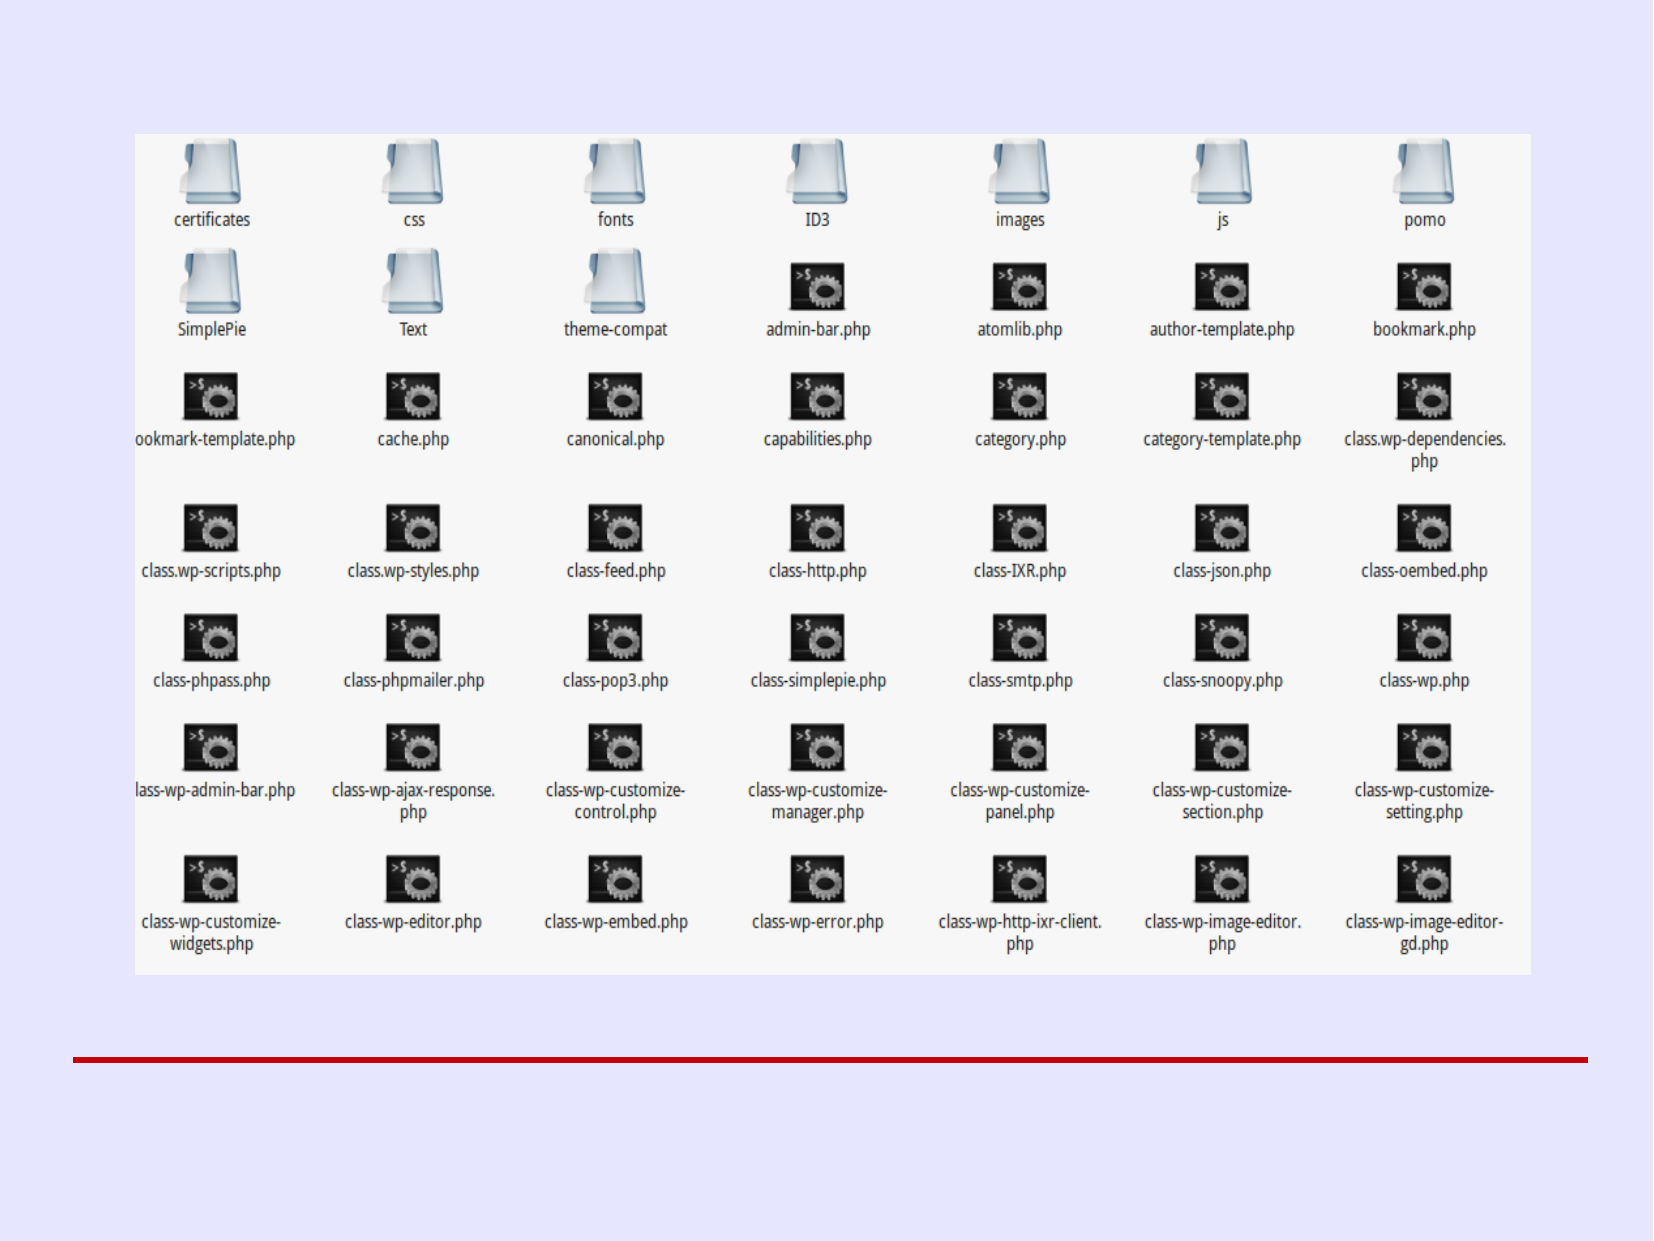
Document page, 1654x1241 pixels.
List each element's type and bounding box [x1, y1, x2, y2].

picture [135, 134, 1531, 976]
